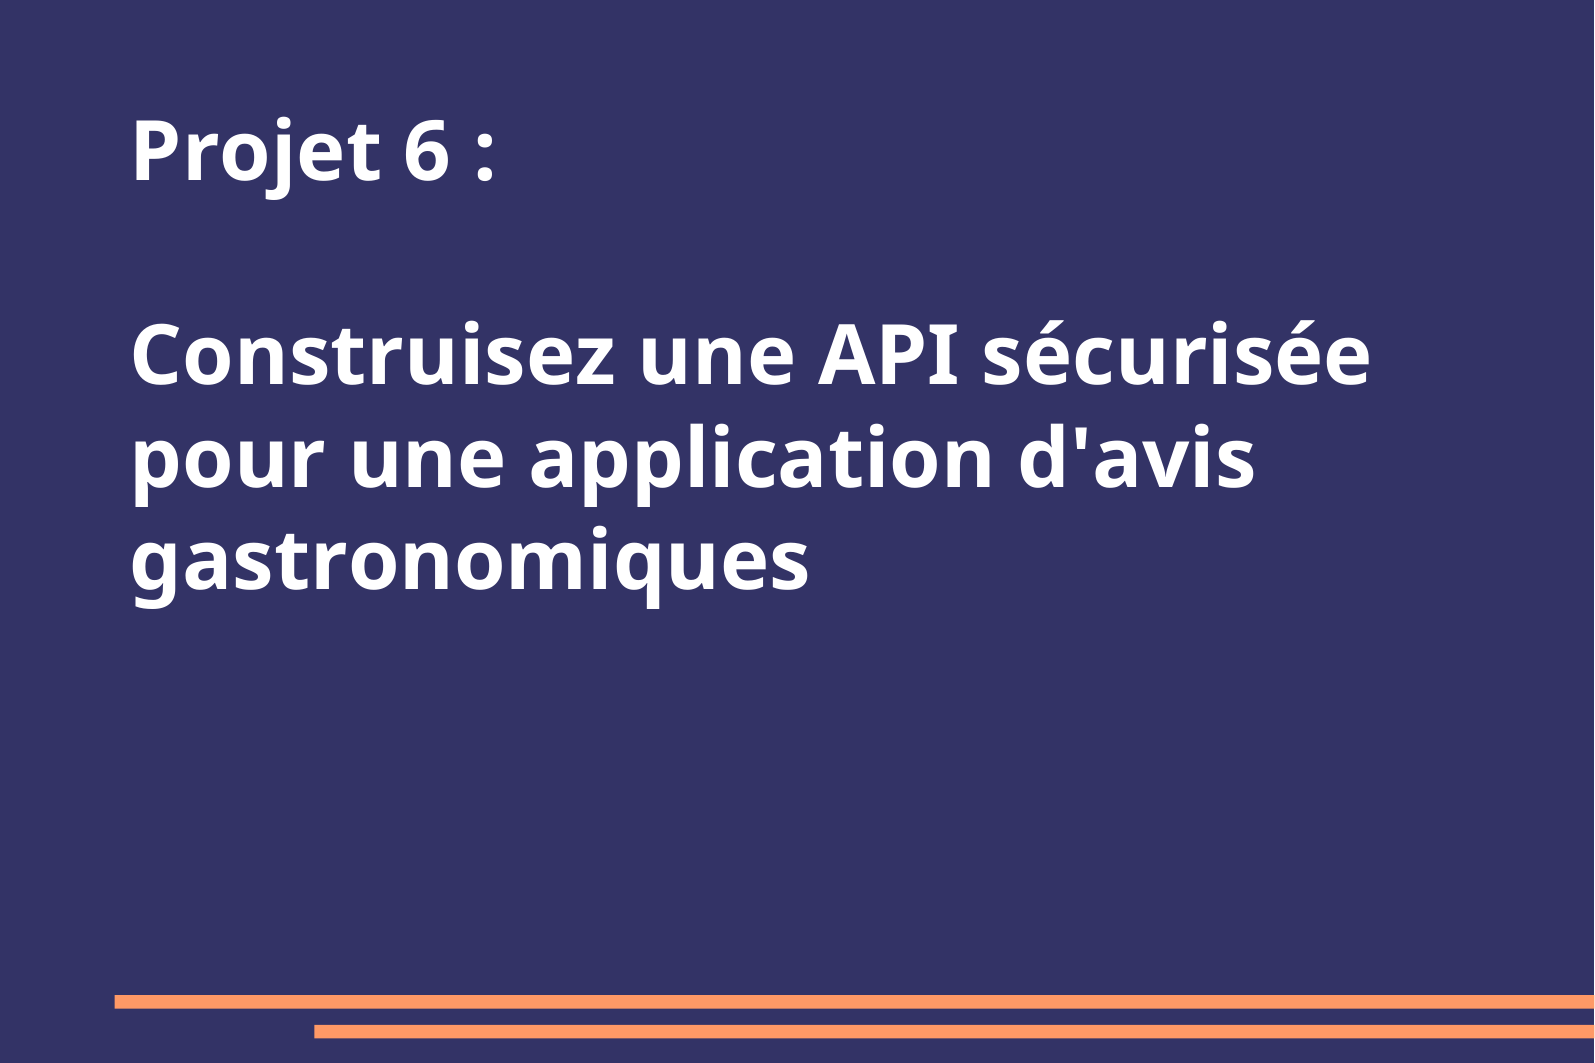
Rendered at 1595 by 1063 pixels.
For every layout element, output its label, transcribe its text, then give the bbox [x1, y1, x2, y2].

subtitle Projet 6 : Construisez une API sécurisée pour une application d'avis gastronomiques [129, 89, 1471, 824]
